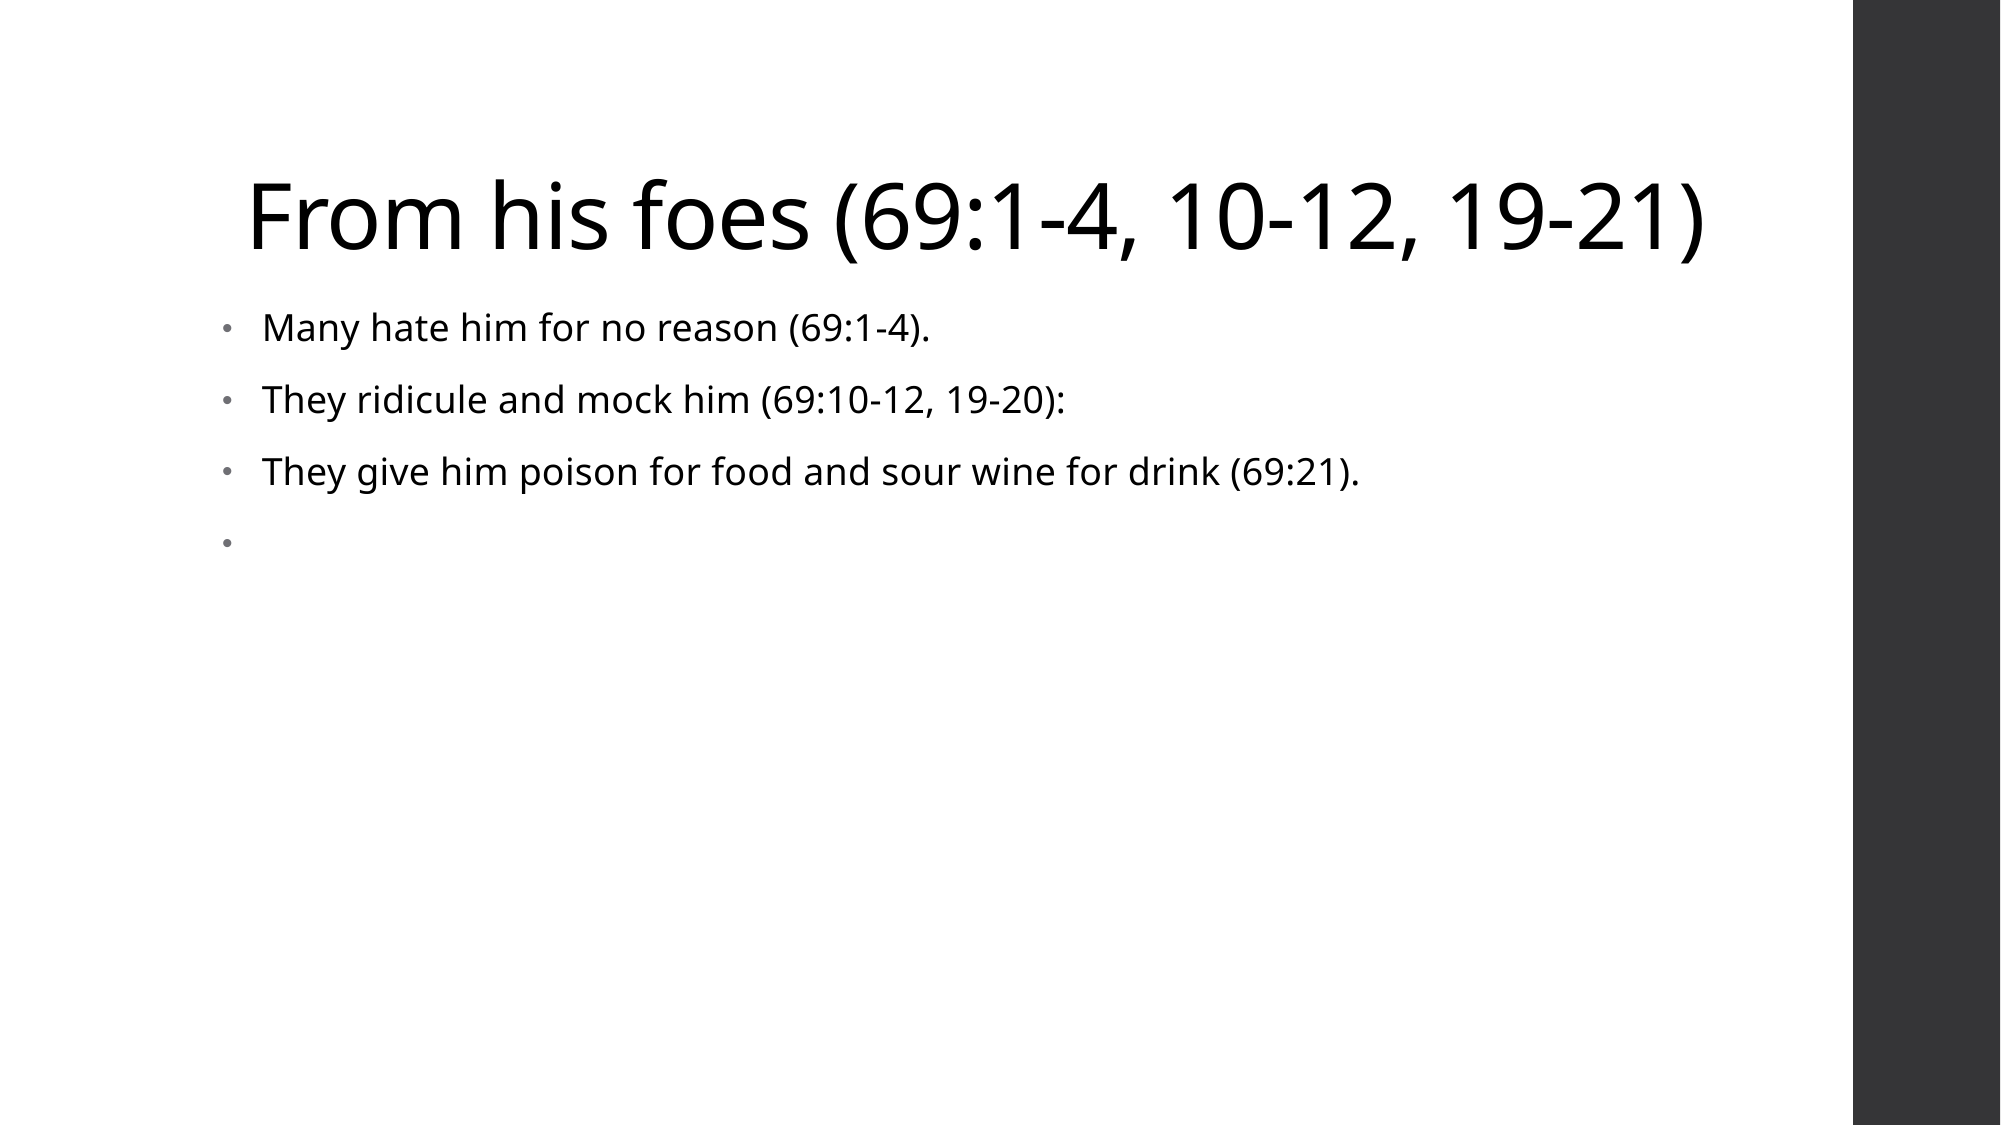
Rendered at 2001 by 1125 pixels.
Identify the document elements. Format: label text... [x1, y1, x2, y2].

title From his foes (69:1-4, 10-12, 19-21) [206, 60, 1797, 278]
list Many hate him for no reason (69:1-4). They ridicule and mock him (69:10-12, 19-20): They give him poison for food and sour wine for drink (69:21). [206, 299, 1617, 1014]
